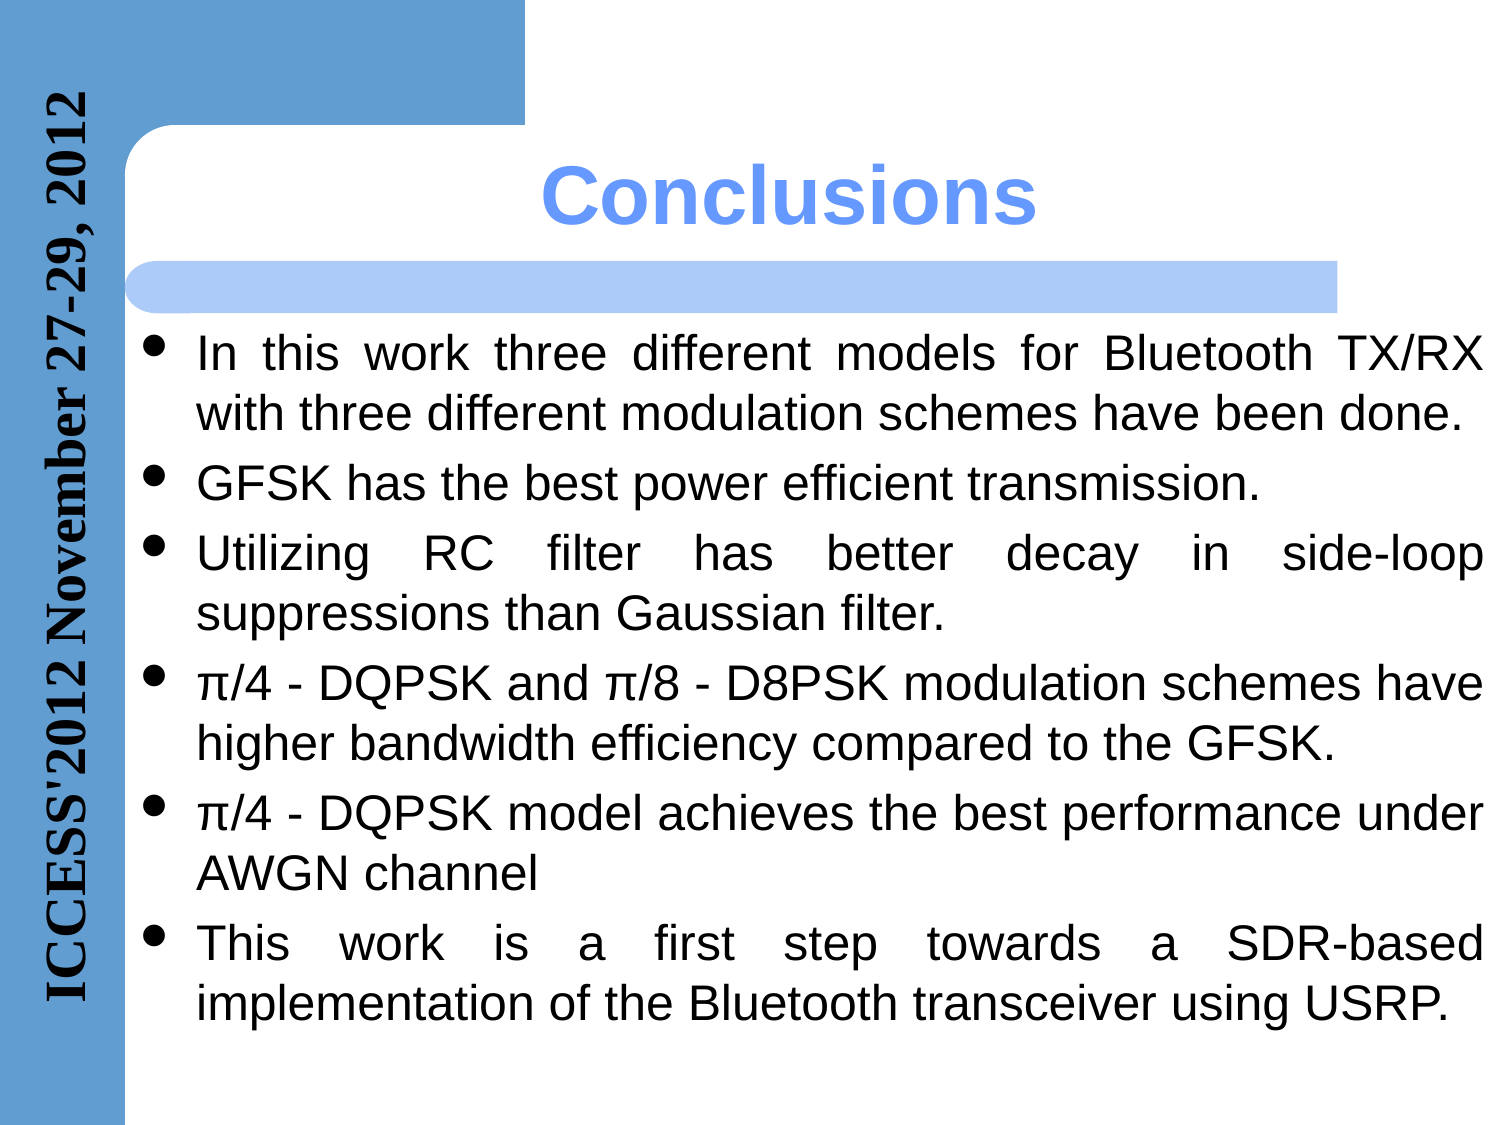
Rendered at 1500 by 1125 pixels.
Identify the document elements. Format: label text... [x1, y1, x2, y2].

list In this work three different models for Bluetooth TX/RX with three different modulation schemes have been done. GFSK has the best power efficient transmission. Utilizing RC filter has better decay in side-loop suppressions than Gaussian filter. π/4 - DQPSK and π/8 - D8PSK modulation schemes have higher bandwidth efficiency compared to the GFSK. π/4 - DQPSK model achieves the best performance under AWGN channel This work is a first step towards a SDR-based implementation of the Bluetooth transceiver using USRP. [125, 313, 1500, 1059]
title Conclusions [525, 125, 1063, 250]
